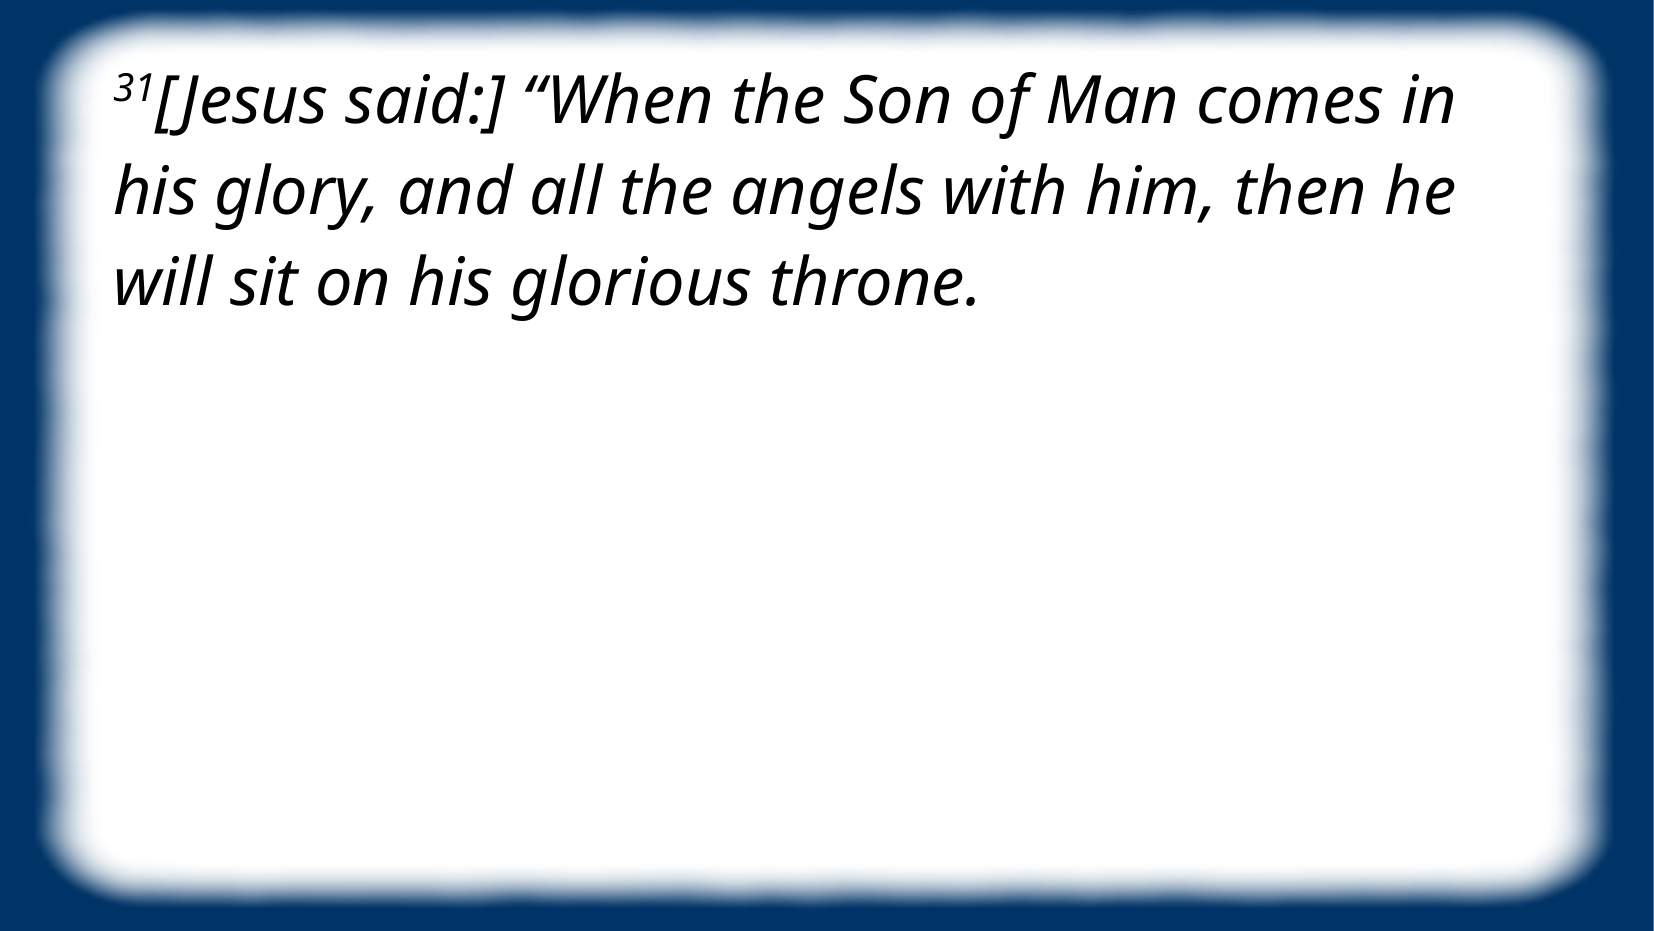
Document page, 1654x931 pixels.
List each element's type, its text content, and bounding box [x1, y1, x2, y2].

text_box 31[Jesus said:] “When the Son of Man comes in his glory, and all the angels with him, then he will sit on his glorious throne. [98, 45, 1554, 327]
picture [0, 0, 1654, 931]
